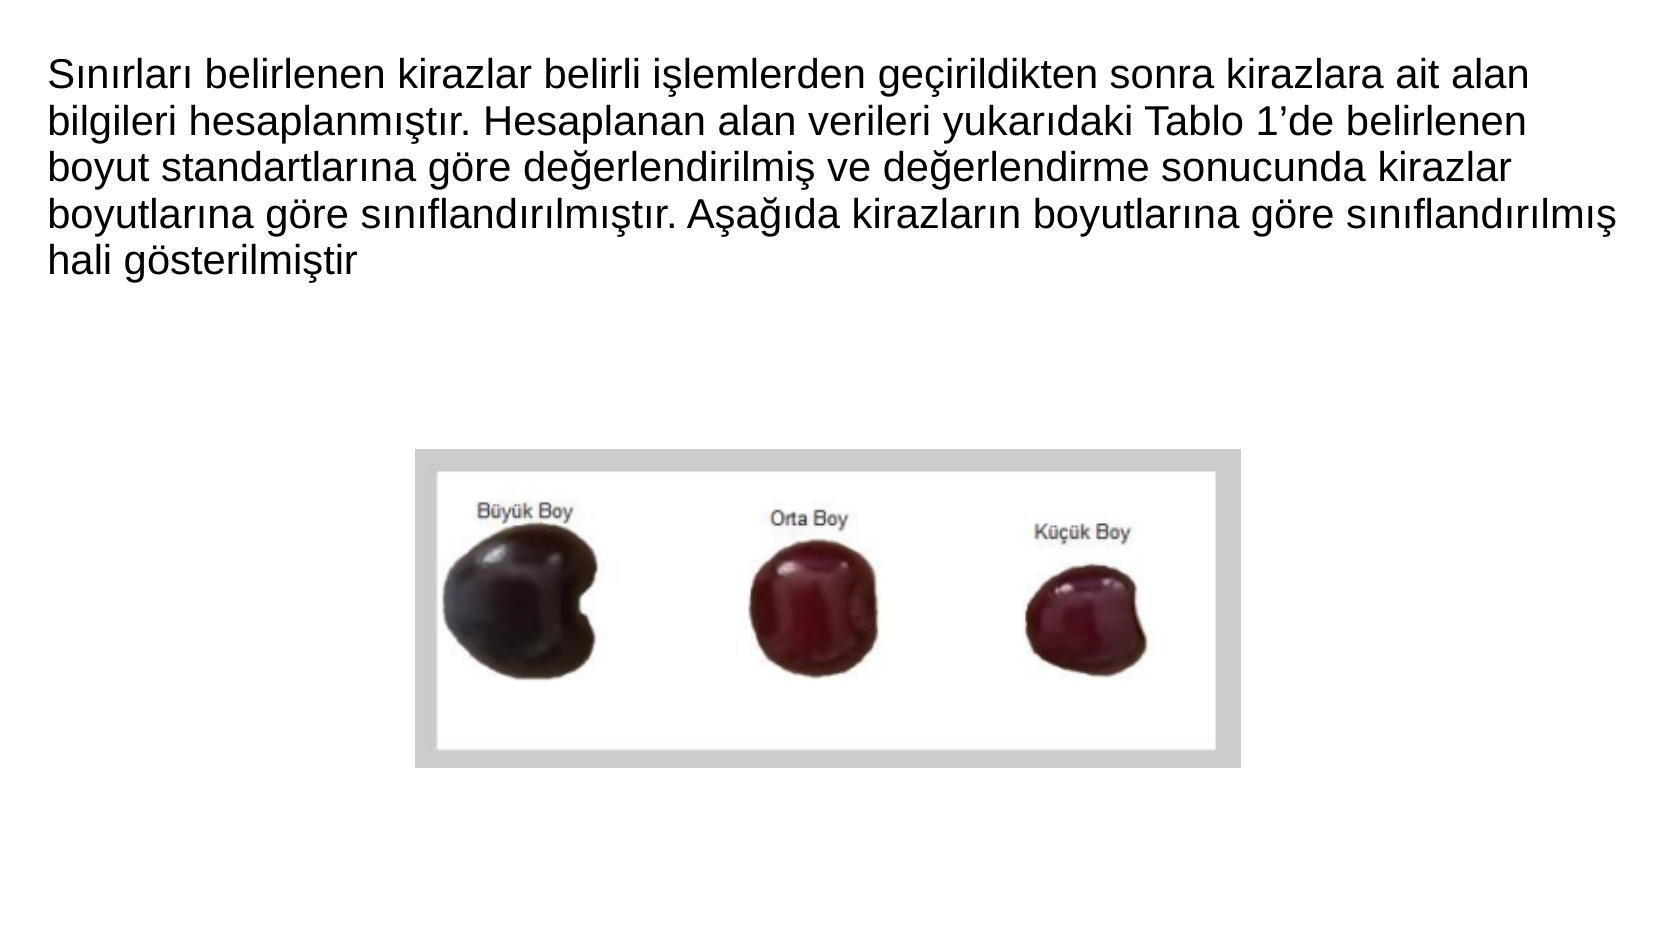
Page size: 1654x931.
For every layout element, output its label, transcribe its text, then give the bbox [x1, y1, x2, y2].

list Sınırları belirlenen kirazlar belirli işlemlerden geçirildikten sonra kirazlara ait alan bilgileri hesaplanmıştır. Hesaplanan alan verileri yukarıdaki Tablo 1’de belirlenen boyut standartlarına göre değerlendirilmiş ve değerlendirme sonucunda kirazlar boyutlarına göre sınıflandırılmıştır. Aşağıda kirazların boyutlarına göre sınıflandırılmış hali gösterilmiştir [47, 51, 1625, 296]
picture [415, 449, 1241, 768]
